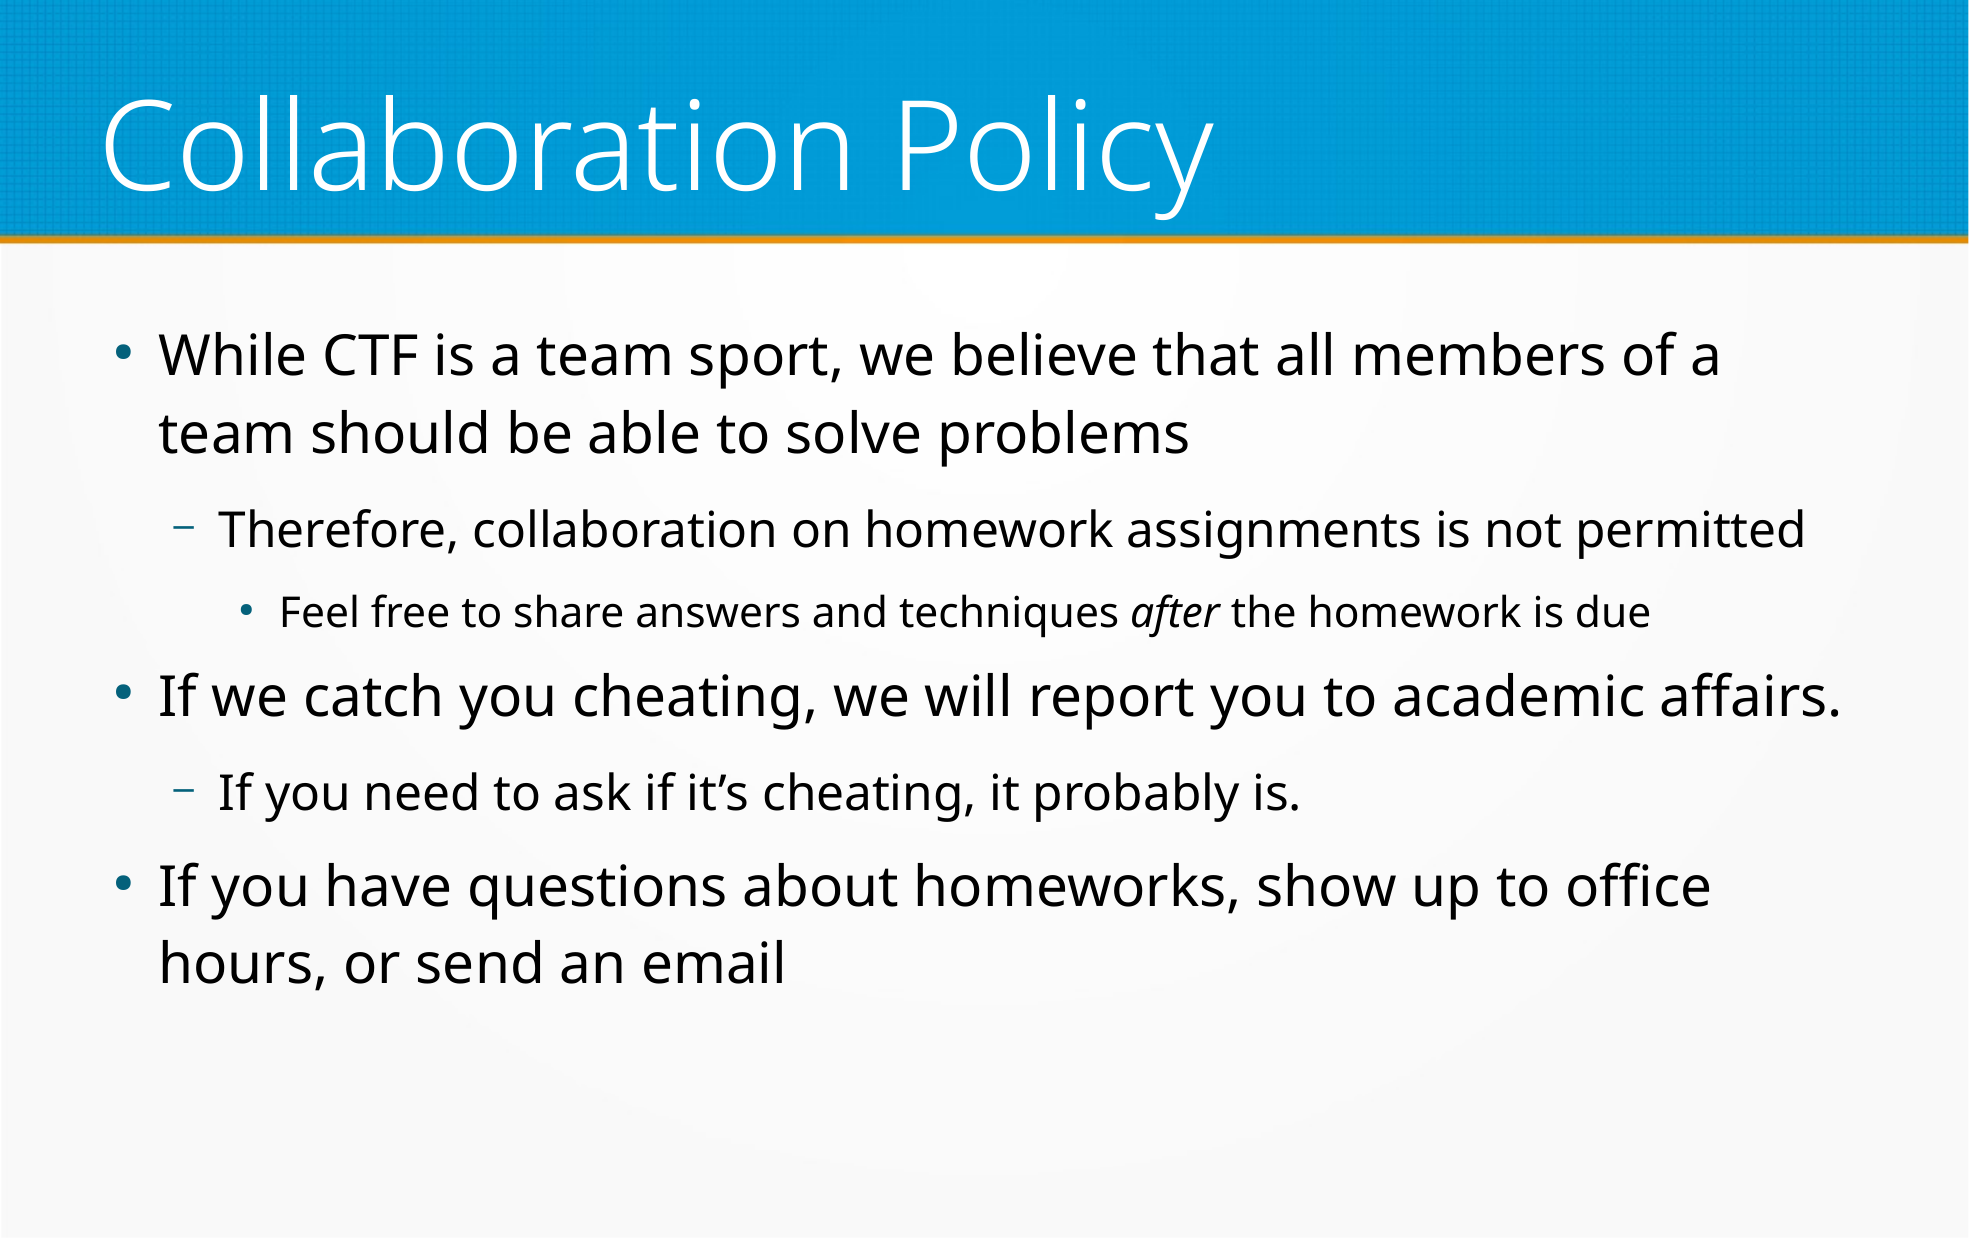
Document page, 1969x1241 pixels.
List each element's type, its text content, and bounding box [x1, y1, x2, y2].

picture [0, 233, 1969, 1241]
list While CTF is a team sport, we believe that all members of a team should be able to solve problems Therefore, collaboration on homework assignments is not permitted Feel free to share answers and techniques after the homework is due If we catch you cheating, we will report you to academic affairs. If you need to ask if it’s cheating, it probably is. If you have questions about homeworks, show up to office hours, or send an email [98, 315, 1861, 1081]
title Collaboration Policy [98, 19, 1870, 227]
